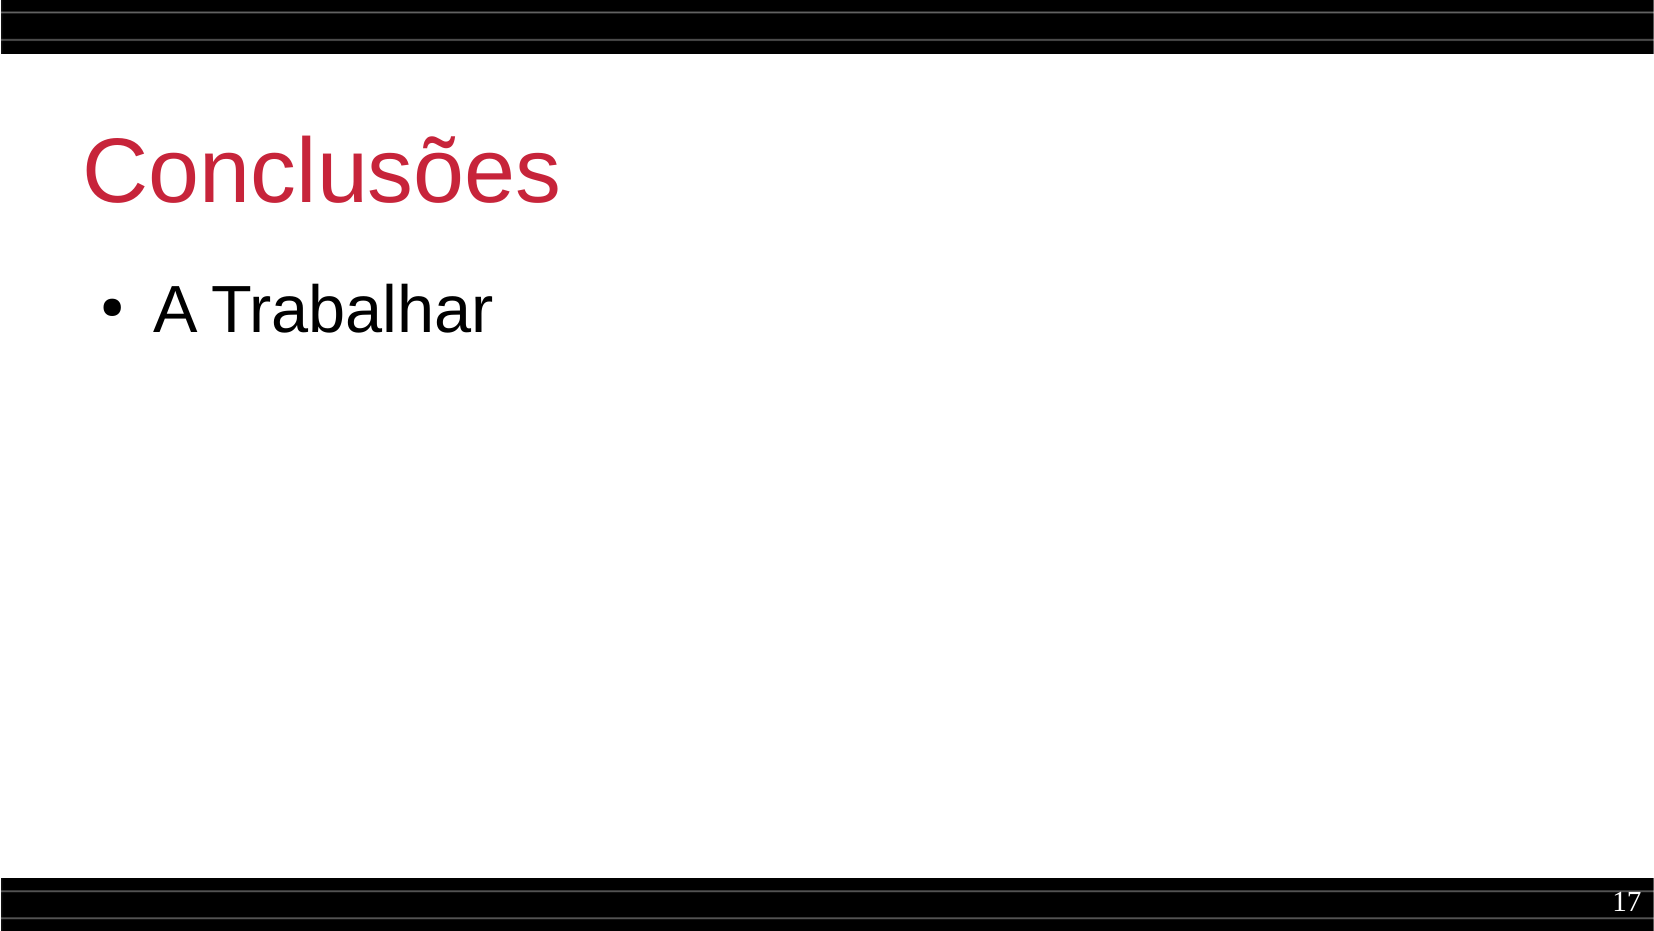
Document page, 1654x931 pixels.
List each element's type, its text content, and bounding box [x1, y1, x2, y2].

title Conclusões [82, 92, 1571, 249]
list A Trabalhar [82, 271, 1571, 758]
picture [1, 0, 1654, 54]
picture [1, 878, 1654, 931]
